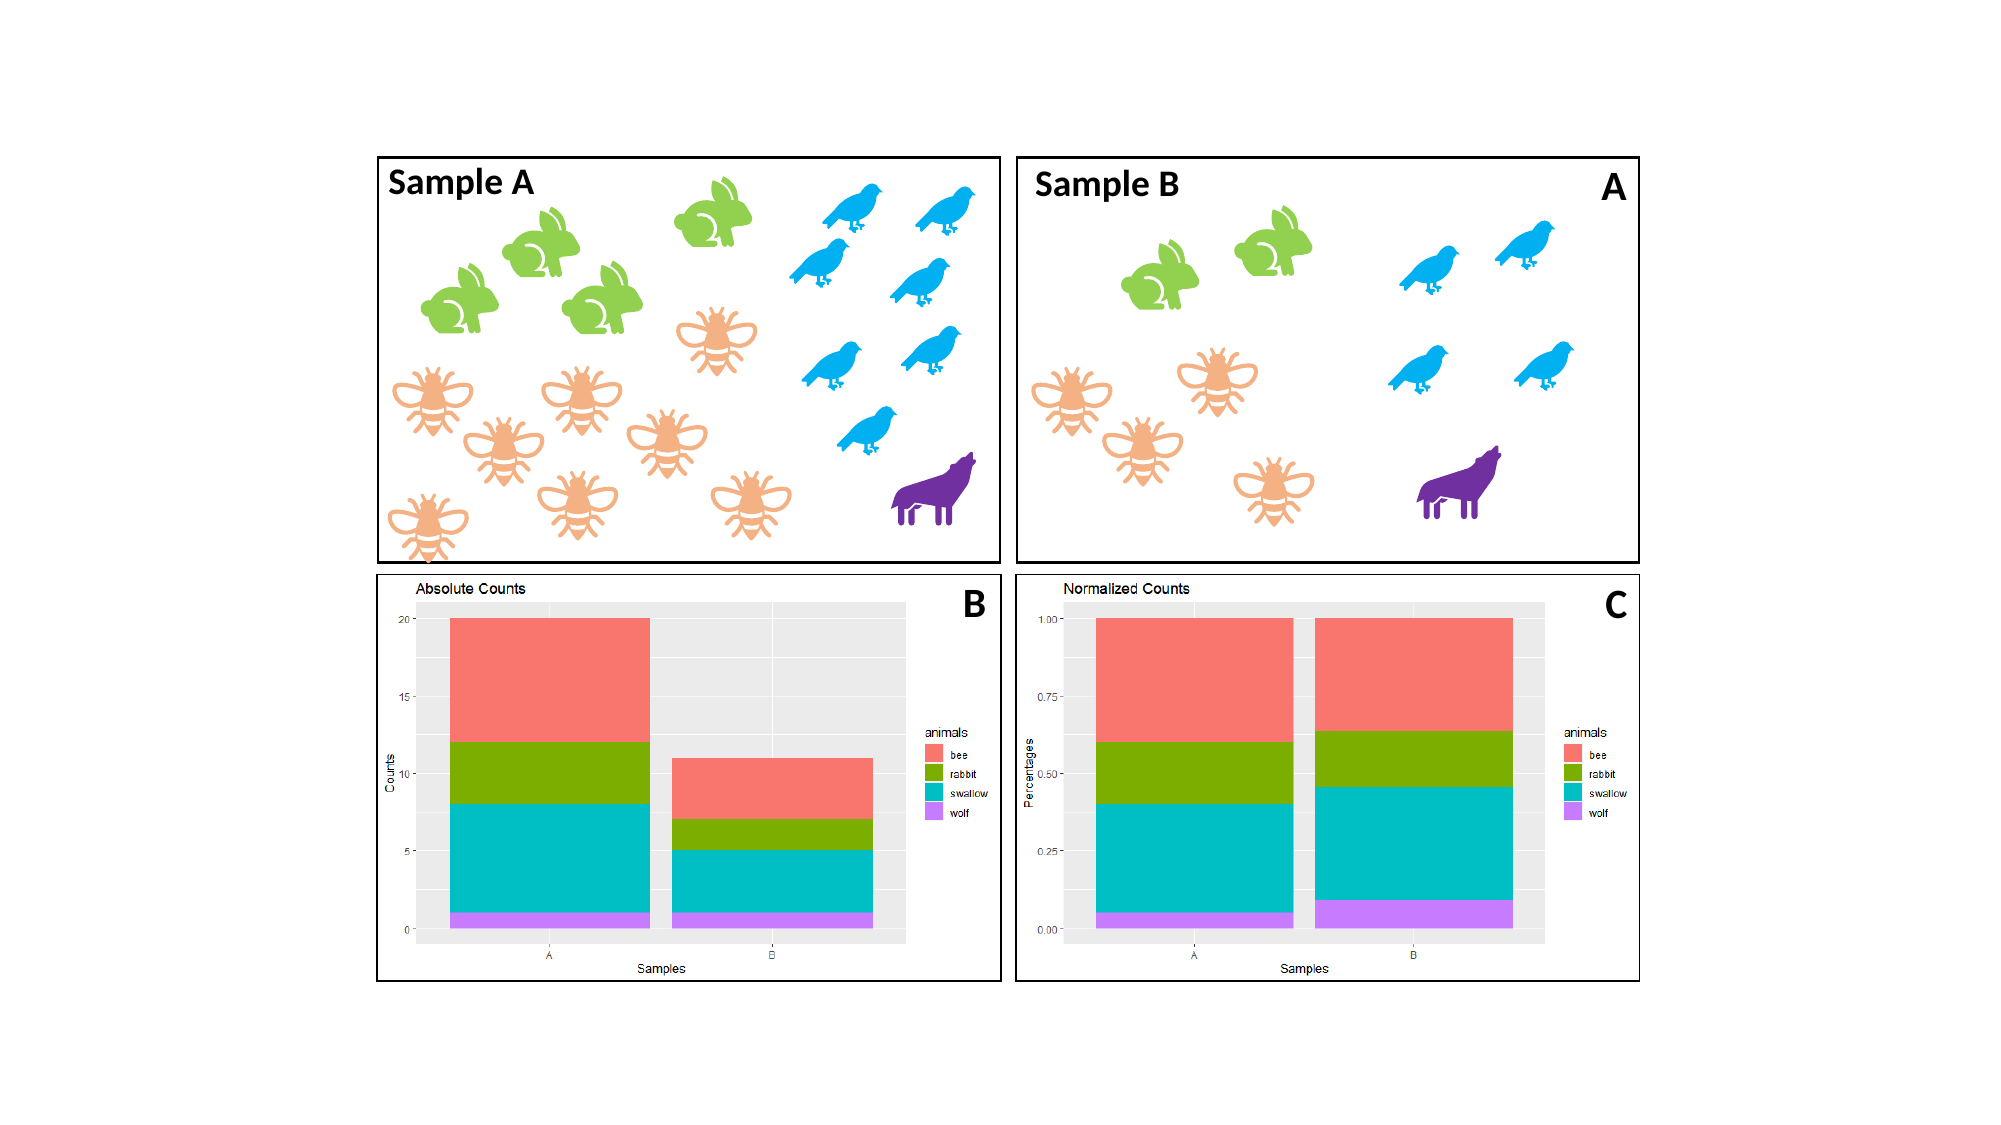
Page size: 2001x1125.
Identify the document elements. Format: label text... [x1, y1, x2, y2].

picture [1110, 224, 1211, 325]
picture [1380, 331, 1457, 408]
picture [666, 290, 767, 392]
picture [1408, 432, 1510, 534]
picture [1391, 232, 1468, 309]
picture [1021, 331, 1268, 502]
text_box C [1590, 569, 1663, 635]
picture [781, 170, 984, 389]
picture [1223, 190, 1324, 291]
picture [793, 327, 984, 540]
picture [1223, 441, 1324, 542]
text_box B [947, 567, 1021, 634]
text_box Sample A [373, 149, 557, 211]
picture [1487, 207, 1564, 284]
text_box A [1586, 151, 1659, 218]
picture [377, 191, 1000, 981]
picture [663, 161, 764, 262]
picture [1506, 327, 1583, 404]
text_box Sample B [1020, 150, 1204, 212]
picture [1016, 575, 1639, 981]
